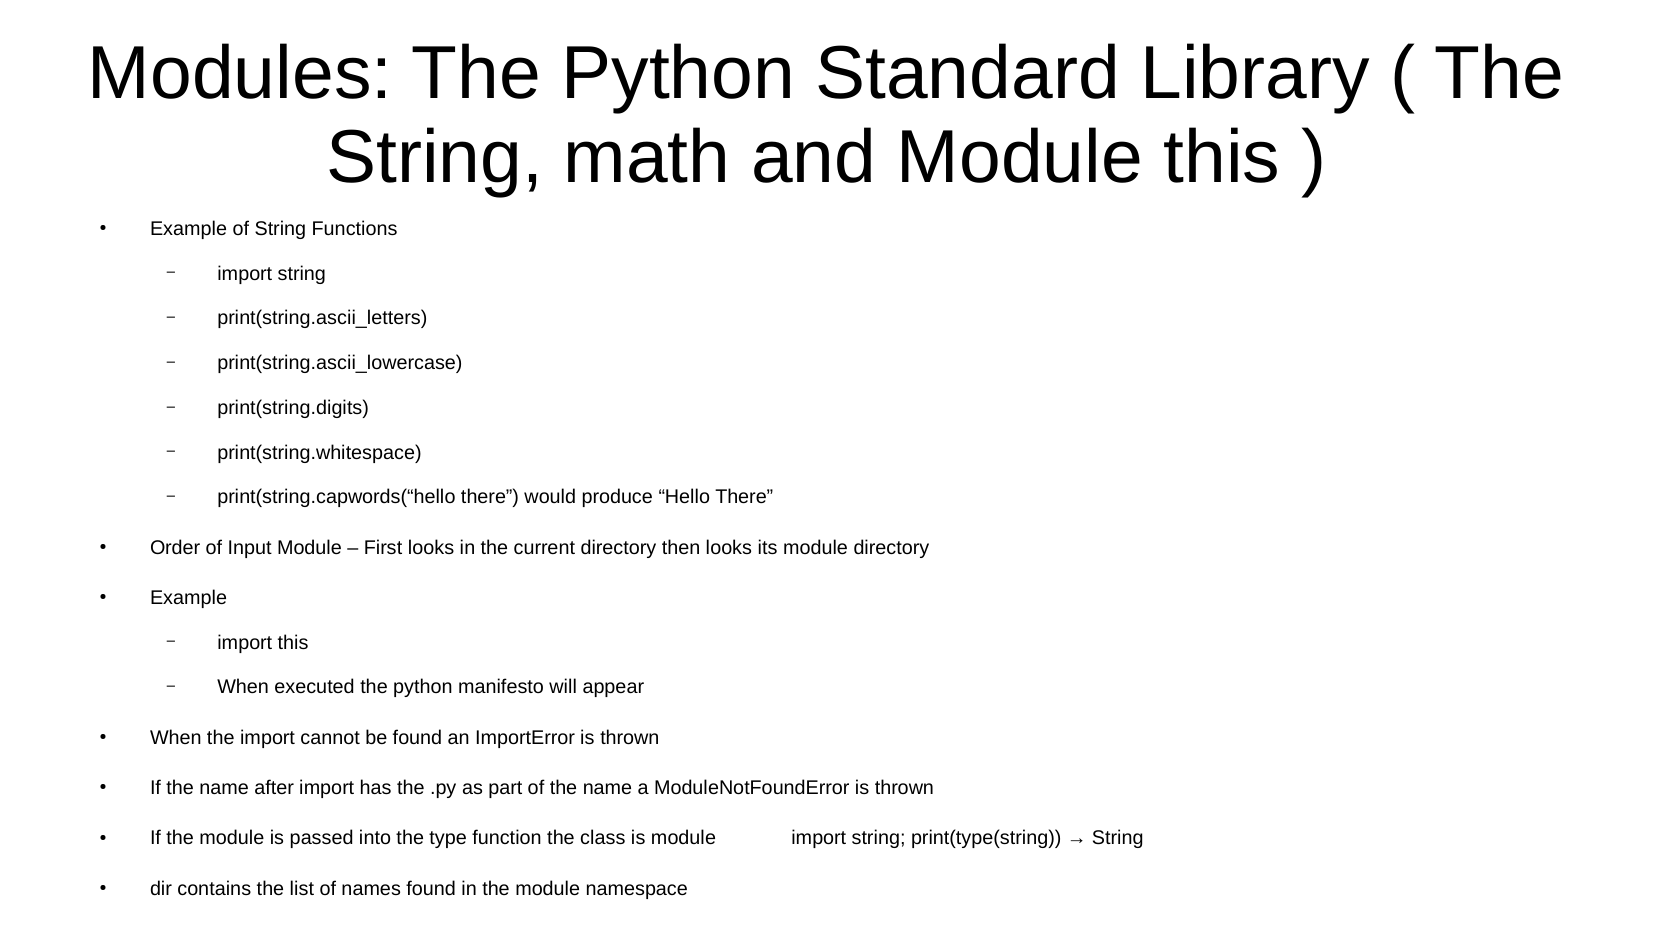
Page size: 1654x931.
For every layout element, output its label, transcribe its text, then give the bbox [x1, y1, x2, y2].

list Example of String Functions import string print(string.ascii_letters) print(string.ascii_lowercase) print(string.digits) print(string.whitespace) print(string.capwords(“hello there”) would produce “Hello There” Order of Input Module – First looks in the current directory then looks its module directory Example import this When executed the python manifesto will appear When the import cannot be found an ImportError is thrown If the name after import has the .py as part of the name a ModuleNotFoundError is thrown If the module is passed into the type function the class is module import string; print(type(string)) → String dir contains the list of names found in the module namespace [82, 217, 1576, 901]
title Modules: The Python Standard Library ( The String, math and Module this ) [82, 12, 1571, 217]
